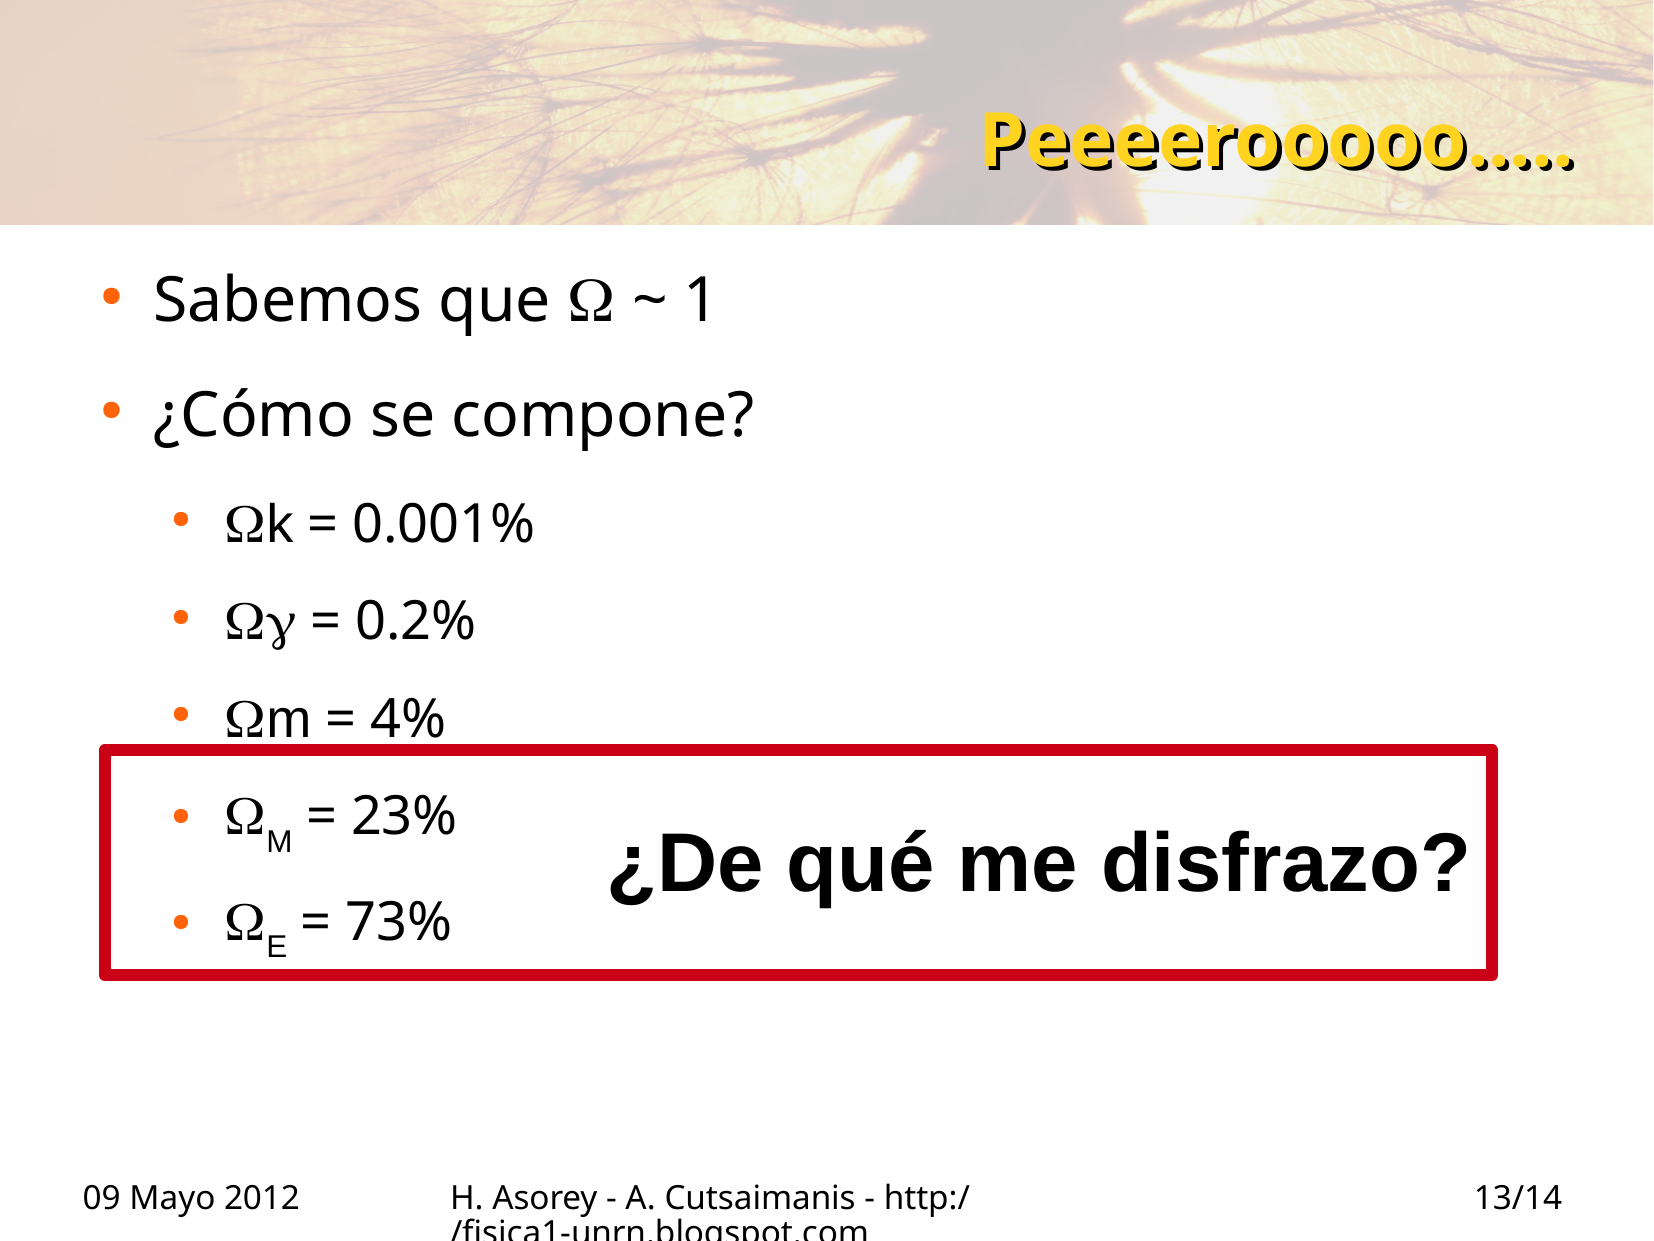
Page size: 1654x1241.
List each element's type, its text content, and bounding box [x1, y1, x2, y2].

title Peeeerooooo..... [86, 49, 1576, 226]
picture [0, 0, 1654, 225]
text_box ¿De qué me disfrazo? [104, 750, 1493, 976]
list Sabemos que W ~ 1 ¿Cómo se compone? Wk = 0.001% Wg = 0.2% Wm = 4% WM = 23% WE = 73% [82, 255, 1571, 975]
